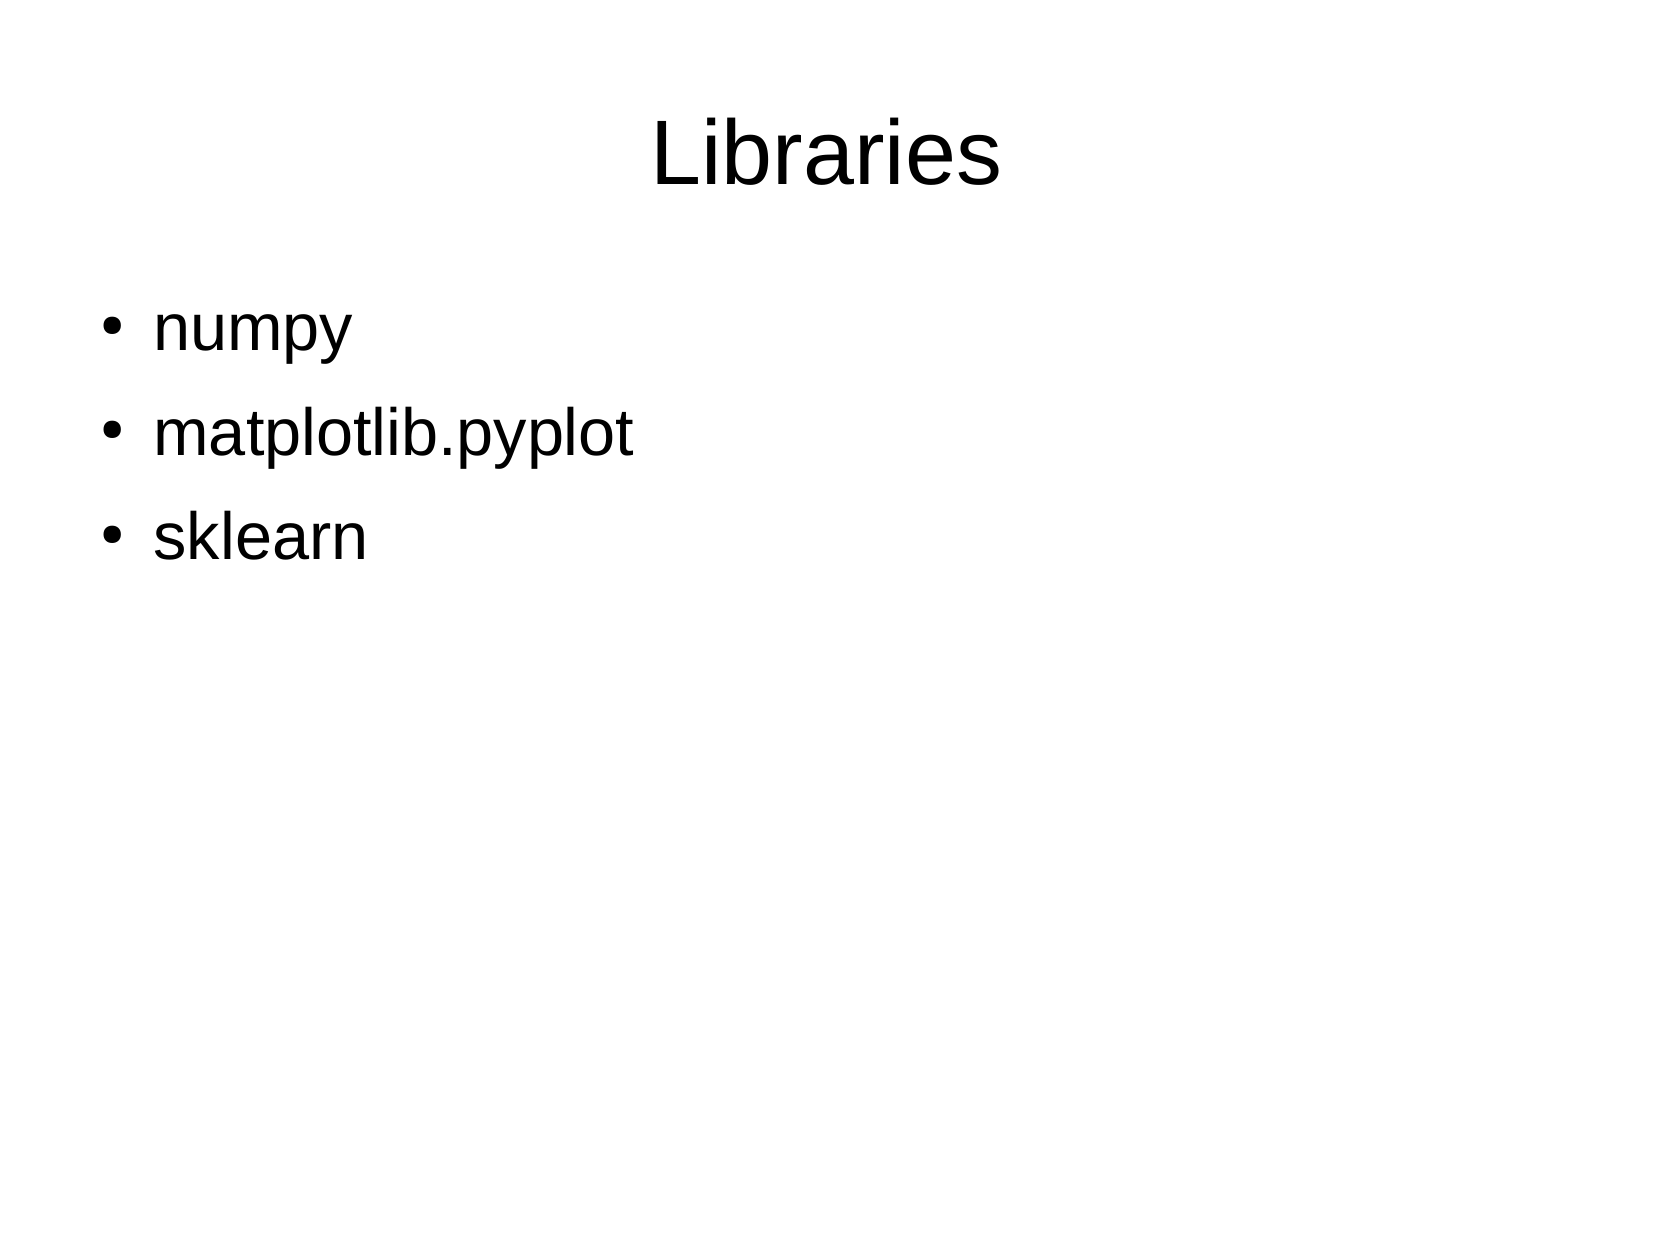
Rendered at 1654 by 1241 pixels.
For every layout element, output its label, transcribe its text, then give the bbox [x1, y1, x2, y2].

title Libraries [82, 49, 1571, 257]
list numpy matplotlib.pyplot sklearn [82, 290, 1571, 1010]
